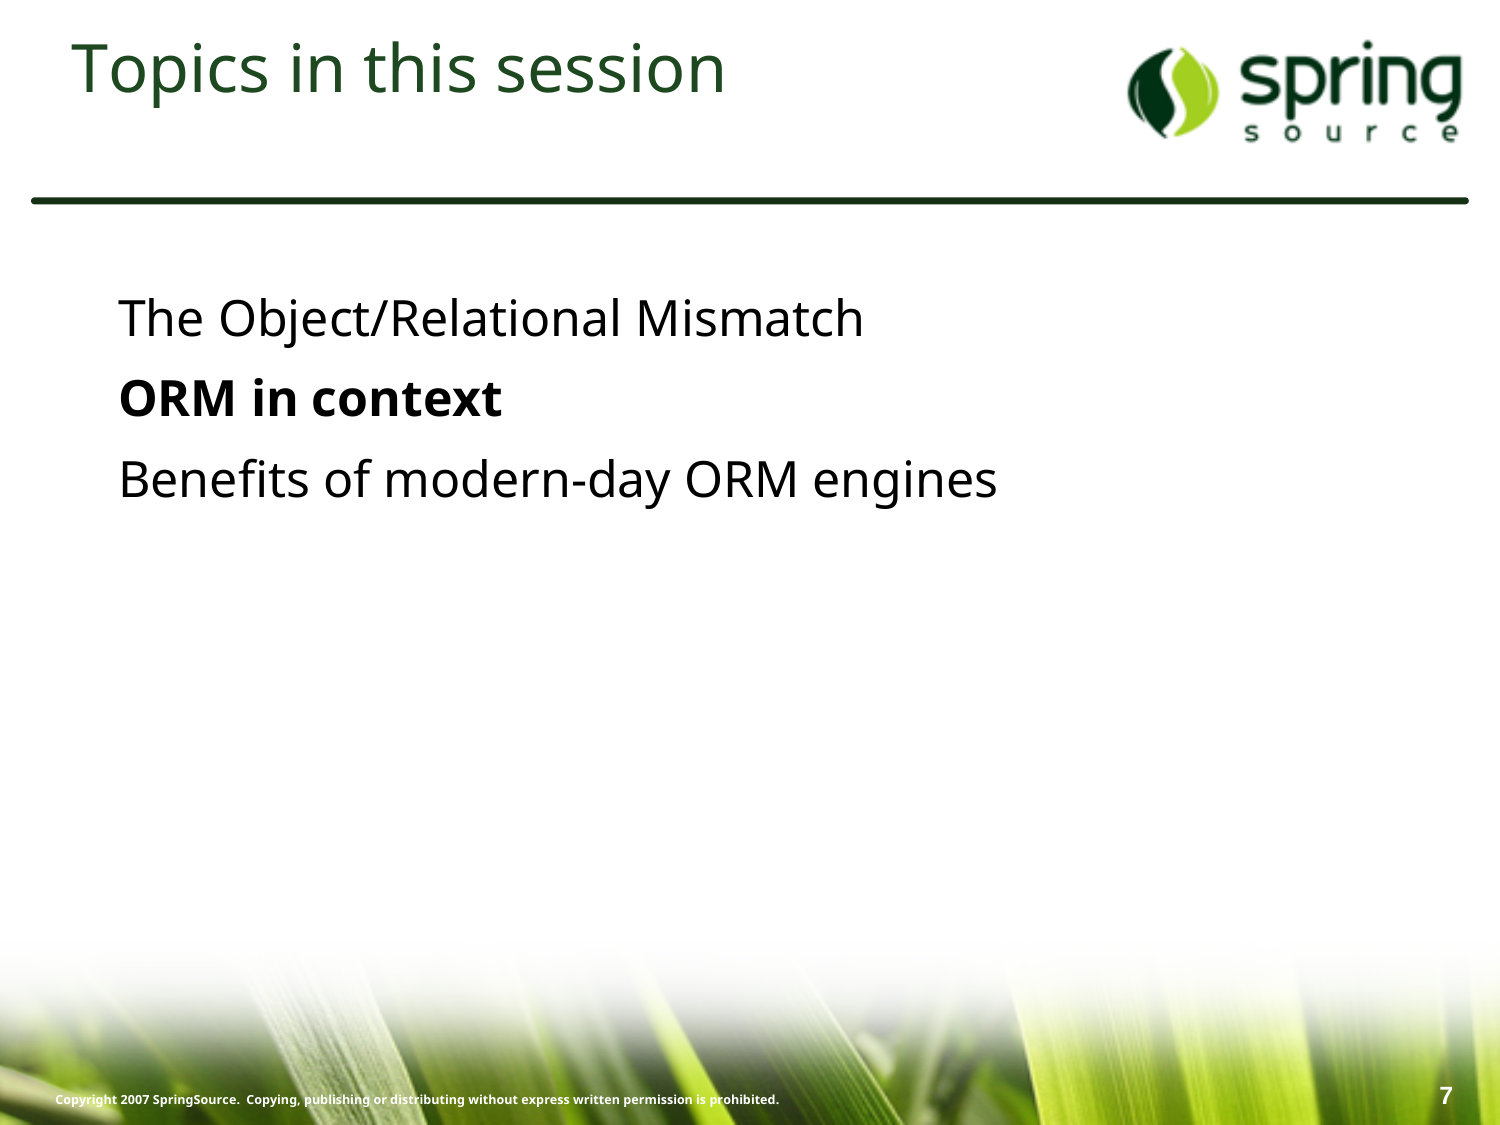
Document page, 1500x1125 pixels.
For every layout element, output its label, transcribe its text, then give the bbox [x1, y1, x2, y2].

picture [1093, 32, 1500, 158]
title Topics in this session [56, 13, 1089, 176]
picture [0, 941, 1500, 1125]
list The Object/Relational Mismatch ORM in context Benefits of modern-day ORM engines [103, 275, 1394, 938]
